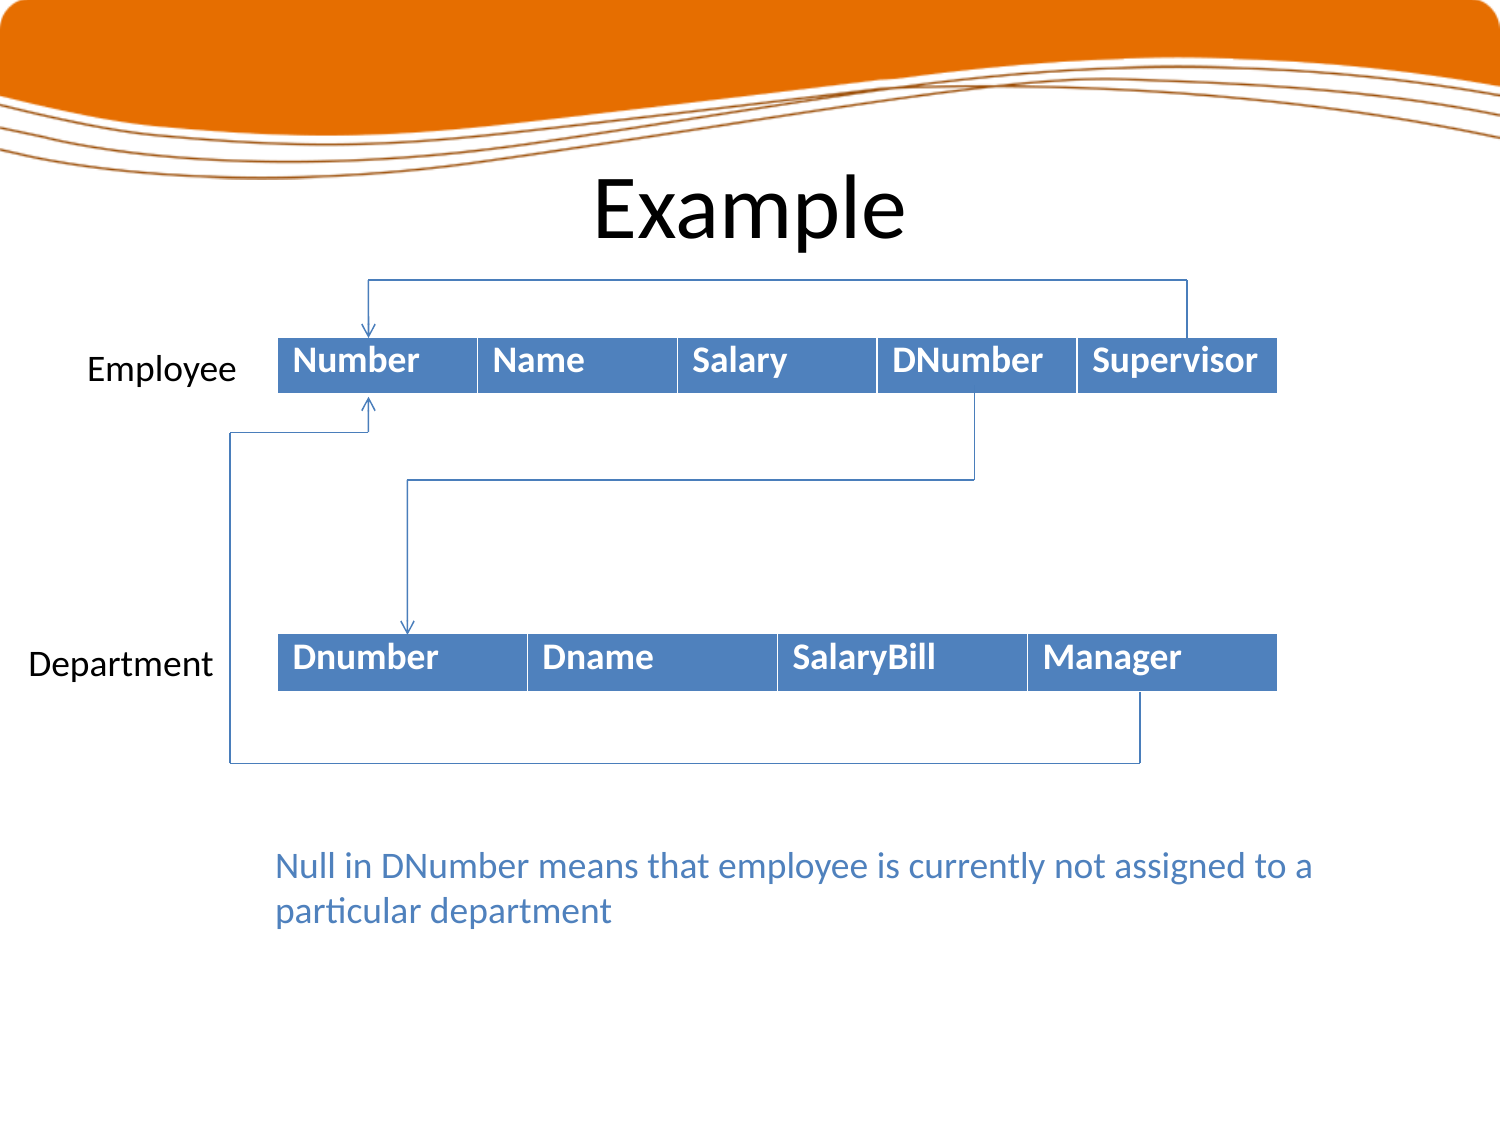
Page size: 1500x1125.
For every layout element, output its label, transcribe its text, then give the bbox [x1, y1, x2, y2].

text_box Null in DNumber means that employee is currently not assigned to a particular department [260, 834, 1338, 939]
table_header Dname [528, 634, 777, 691]
table_header Manager [1028, 634, 1277, 691]
title Example [75, 125, 1425, 279]
picture [0, 0, 1500, 180]
text_box Employee [72, 336, 253, 397]
table_header Supervisor [1078, 338, 1277, 393]
table_header Salary [678, 338, 876, 393]
text_box Department [13, 631, 229, 692]
table_header Number [278, 338, 477, 393]
table_header SalaryBill [778, 634, 1027, 691]
table_header Dnumber [278, 634, 527, 691]
table_header DNumber [878, 338, 1076, 393]
table_header Name [478, 338, 677, 393]
